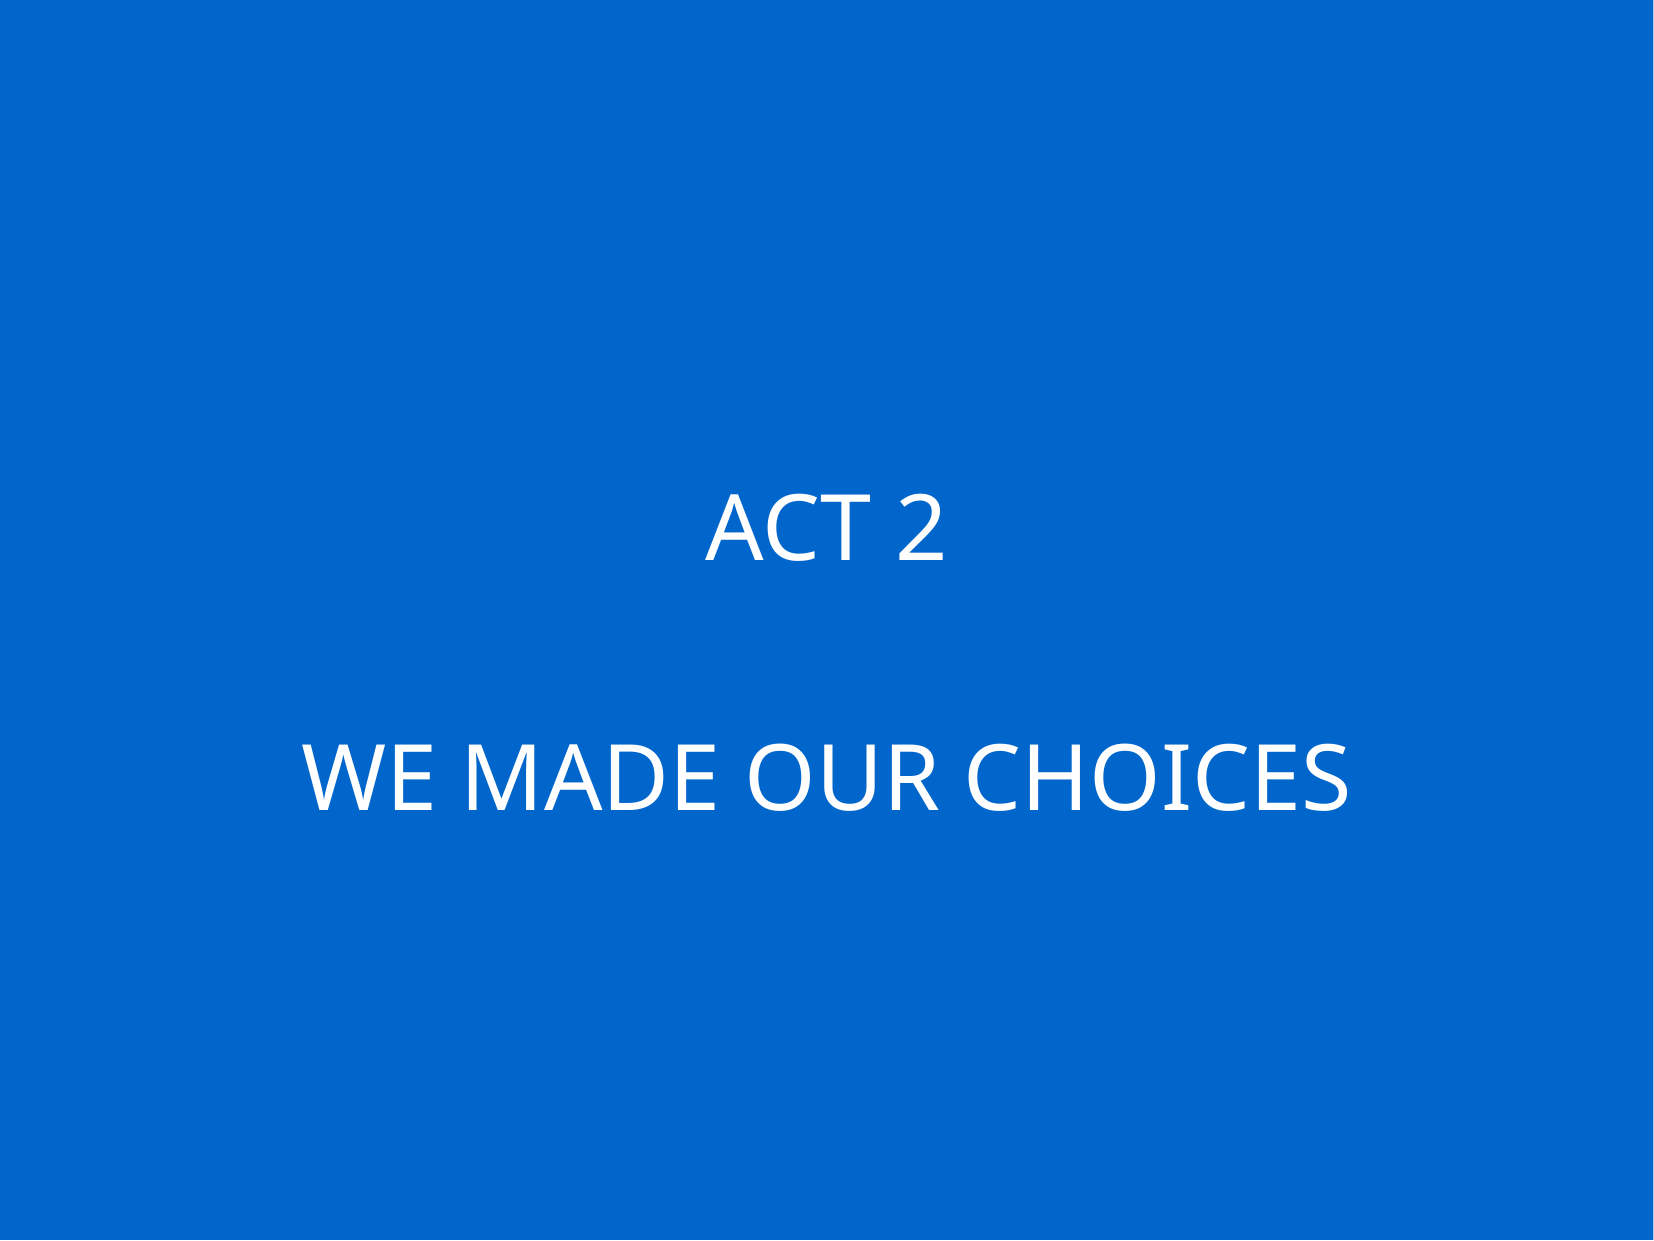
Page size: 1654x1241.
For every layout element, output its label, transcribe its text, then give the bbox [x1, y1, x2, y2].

subtitle ACT 2 WE MADE OUR CHOICES [82, 290, 1571, 1010]
